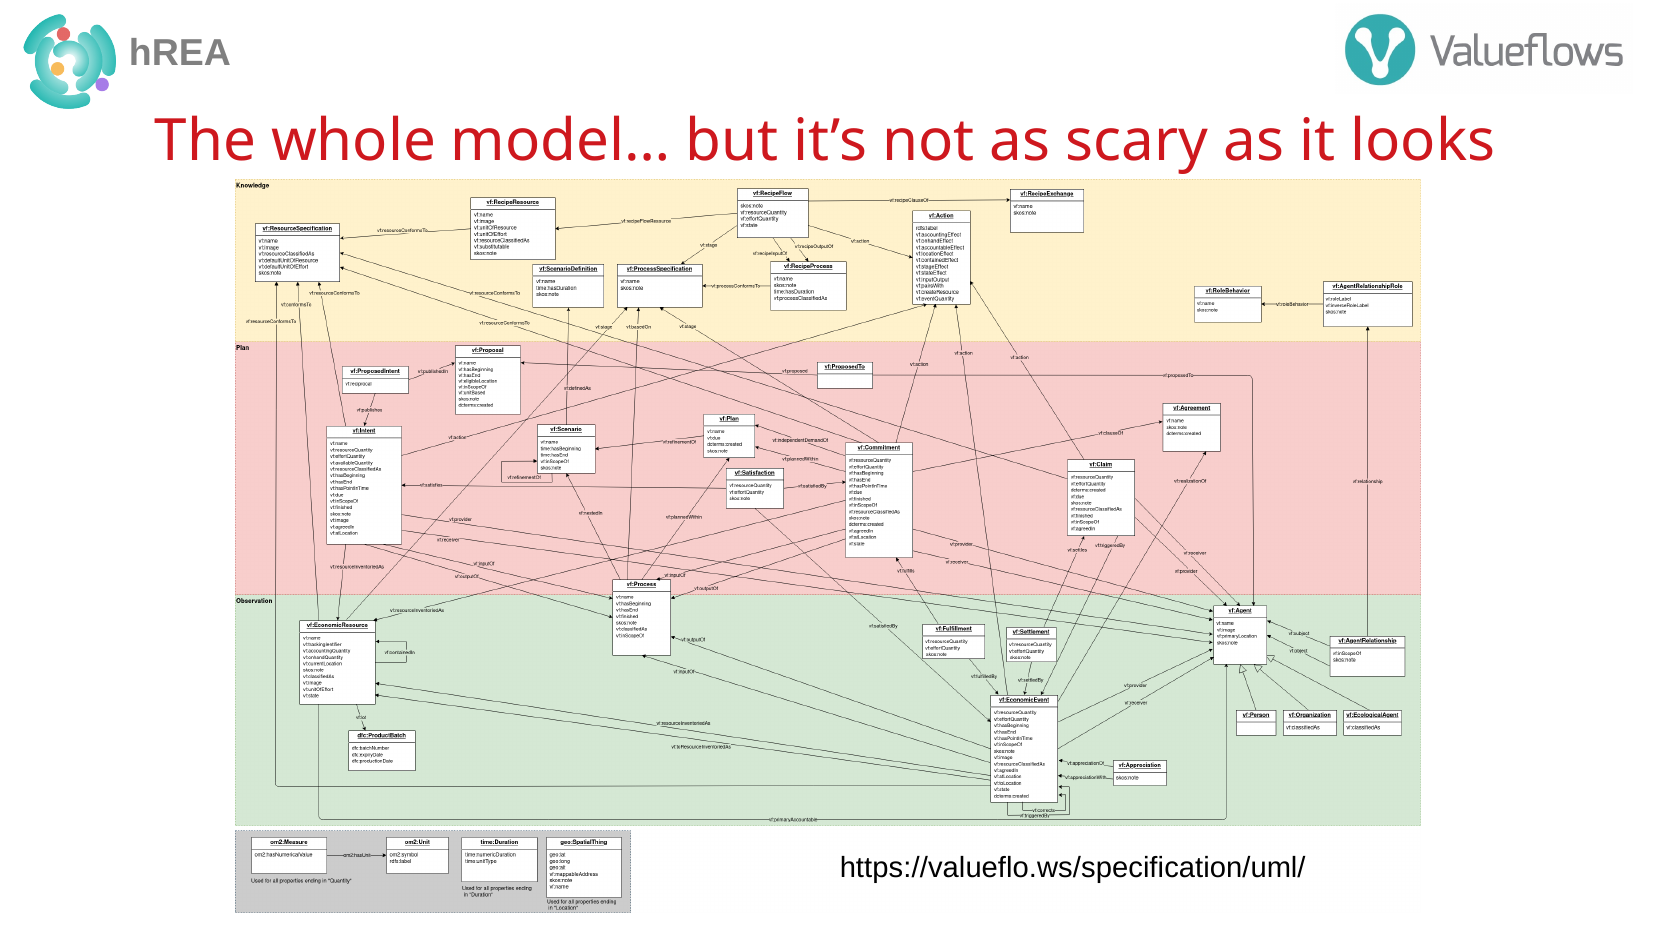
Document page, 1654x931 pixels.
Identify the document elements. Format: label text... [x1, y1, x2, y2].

text_box hREA [114, 24, 250, 81]
picture [21, 13, 116, 109]
picture [1335, 3, 1633, 94]
text_box The whole model… but it’s not as scary as it looks [90, 90, 1561, 240]
text_box https://valueflo.ws/specification/uml/ [825, 843, 1405, 901]
picture [235, 179, 1421, 913]
